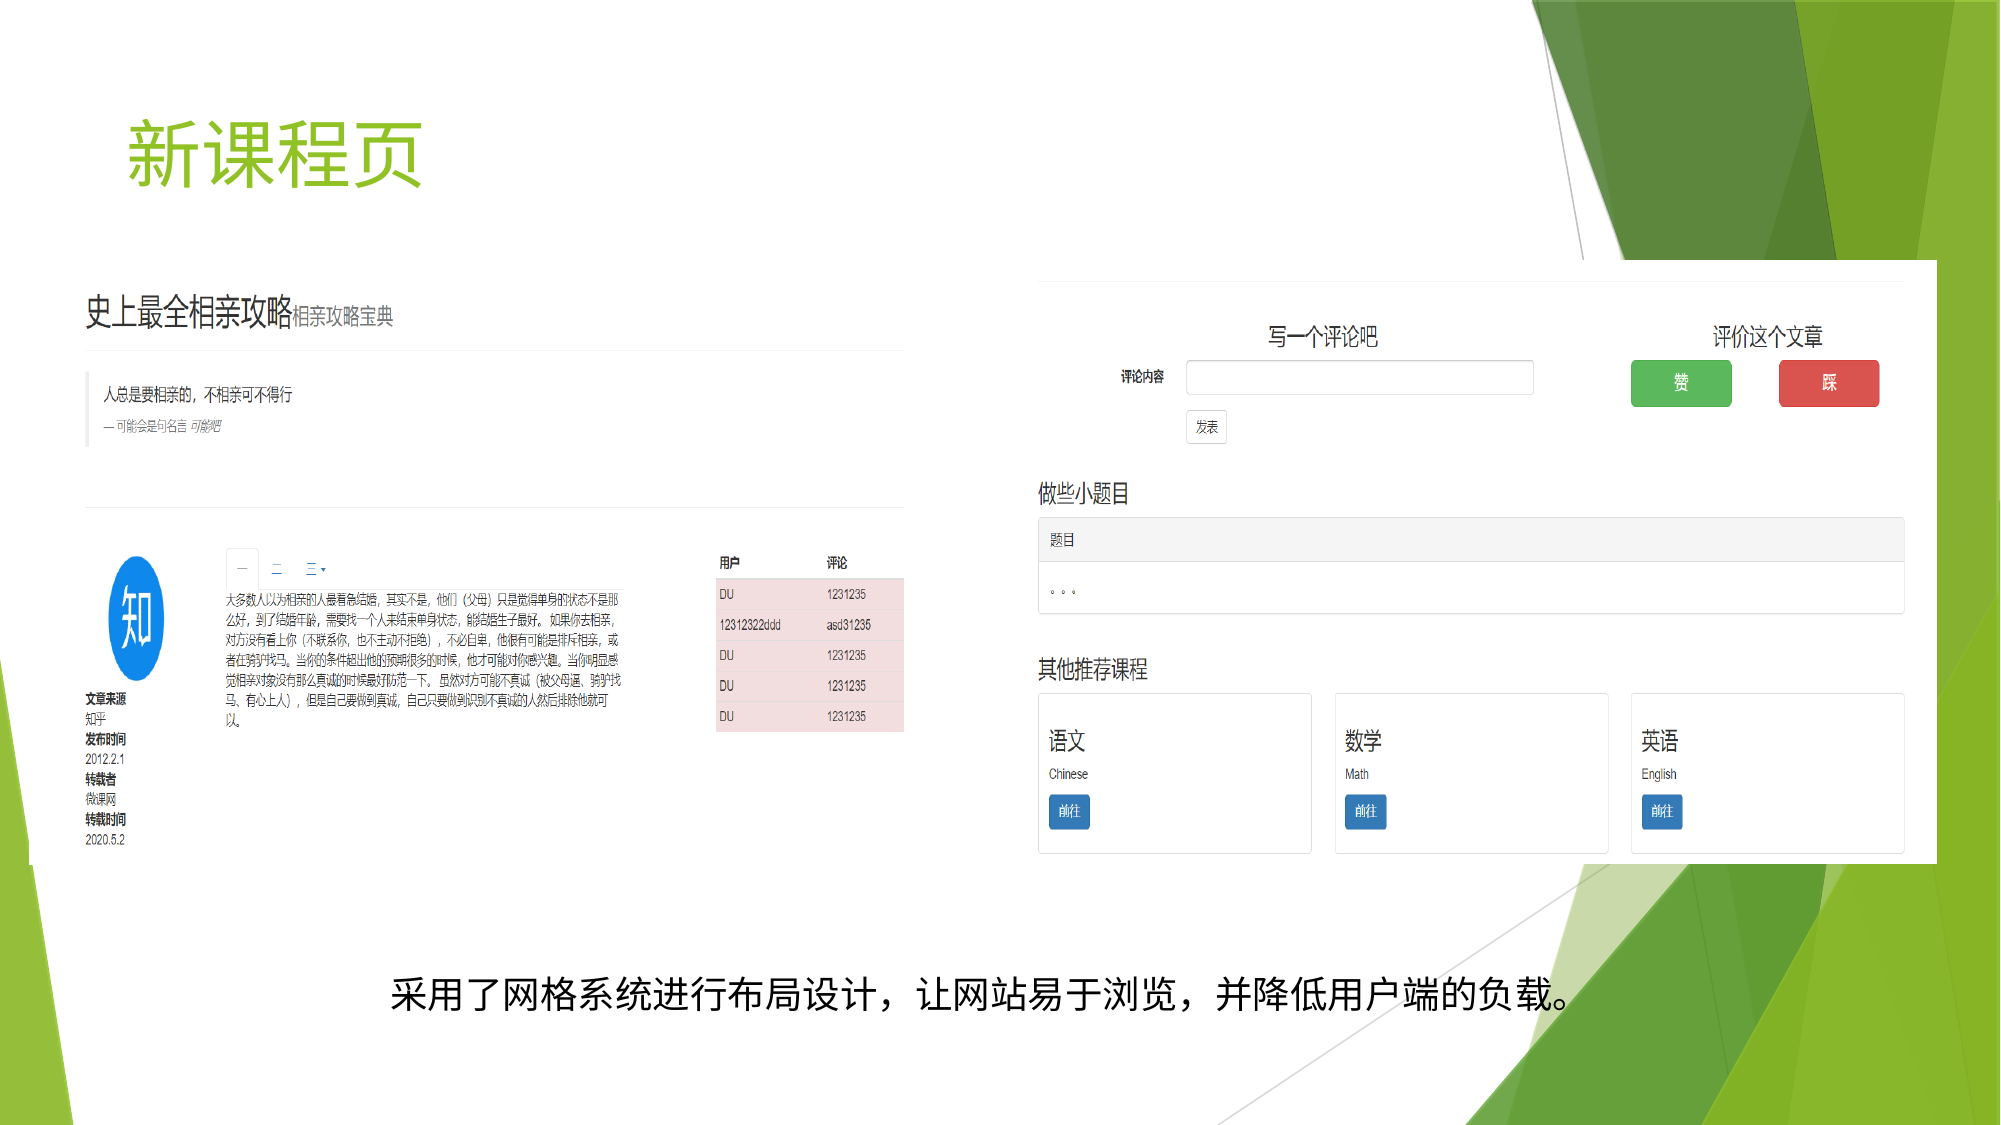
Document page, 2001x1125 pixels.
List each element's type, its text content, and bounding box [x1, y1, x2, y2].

picture [999, 260, 1937, 864]
text_box 采用了网格系统进行布局设计，让网站易于浏览，并降低用户端的负载。 [375, 963, 1625, 1024]
title 新课程页 [111, 99, 1522, 317]
picture [29, 260, 928, 865]
